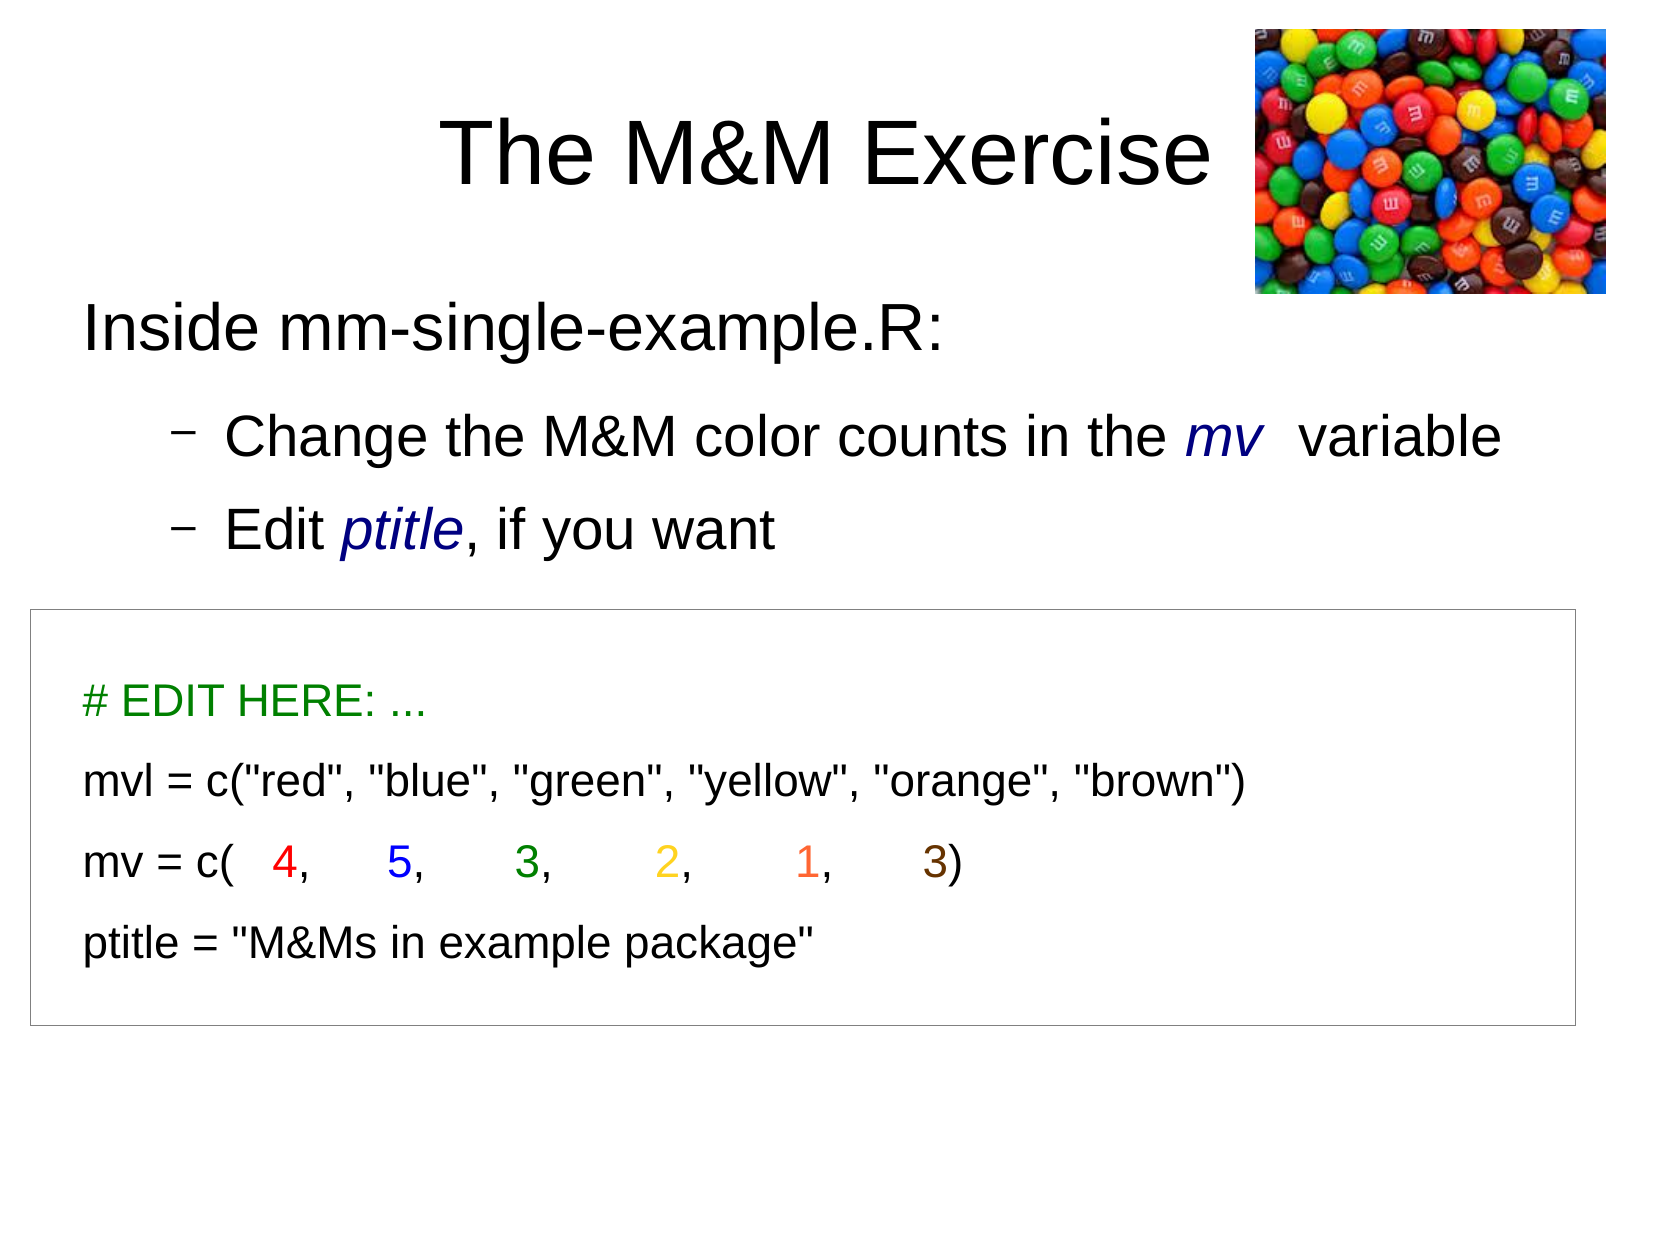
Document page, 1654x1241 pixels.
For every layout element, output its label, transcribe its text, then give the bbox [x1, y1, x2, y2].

title The M&M Exercise [82, 49, 1255, 257]
list Inside mm-single-example.R: Change the M&M color counts in the mv variable Edit ptitle, if you want # EDIT HERE: ... mvl = c("red", "blue", "green", "yellow", "orange", "brown") mv = c( 4, 5, 3, 2, 1, 3) ptitle = "M&Ms in example package" [82, 610, 1575, 1025]
picture [1255, 29, 1606, 294]
list Inside mm-single-example.R: Change the M&M color counts in the mv variable Edit ptitle, if you want # EDIT HERE: ... mvl = c("red", "blue", "green", "yellow", "orange", "brown") mv = c( 4, 5, 3, 2, 1, 3) ptitle = "M&Ms in example package" [82, 290, 1591, 1201]
